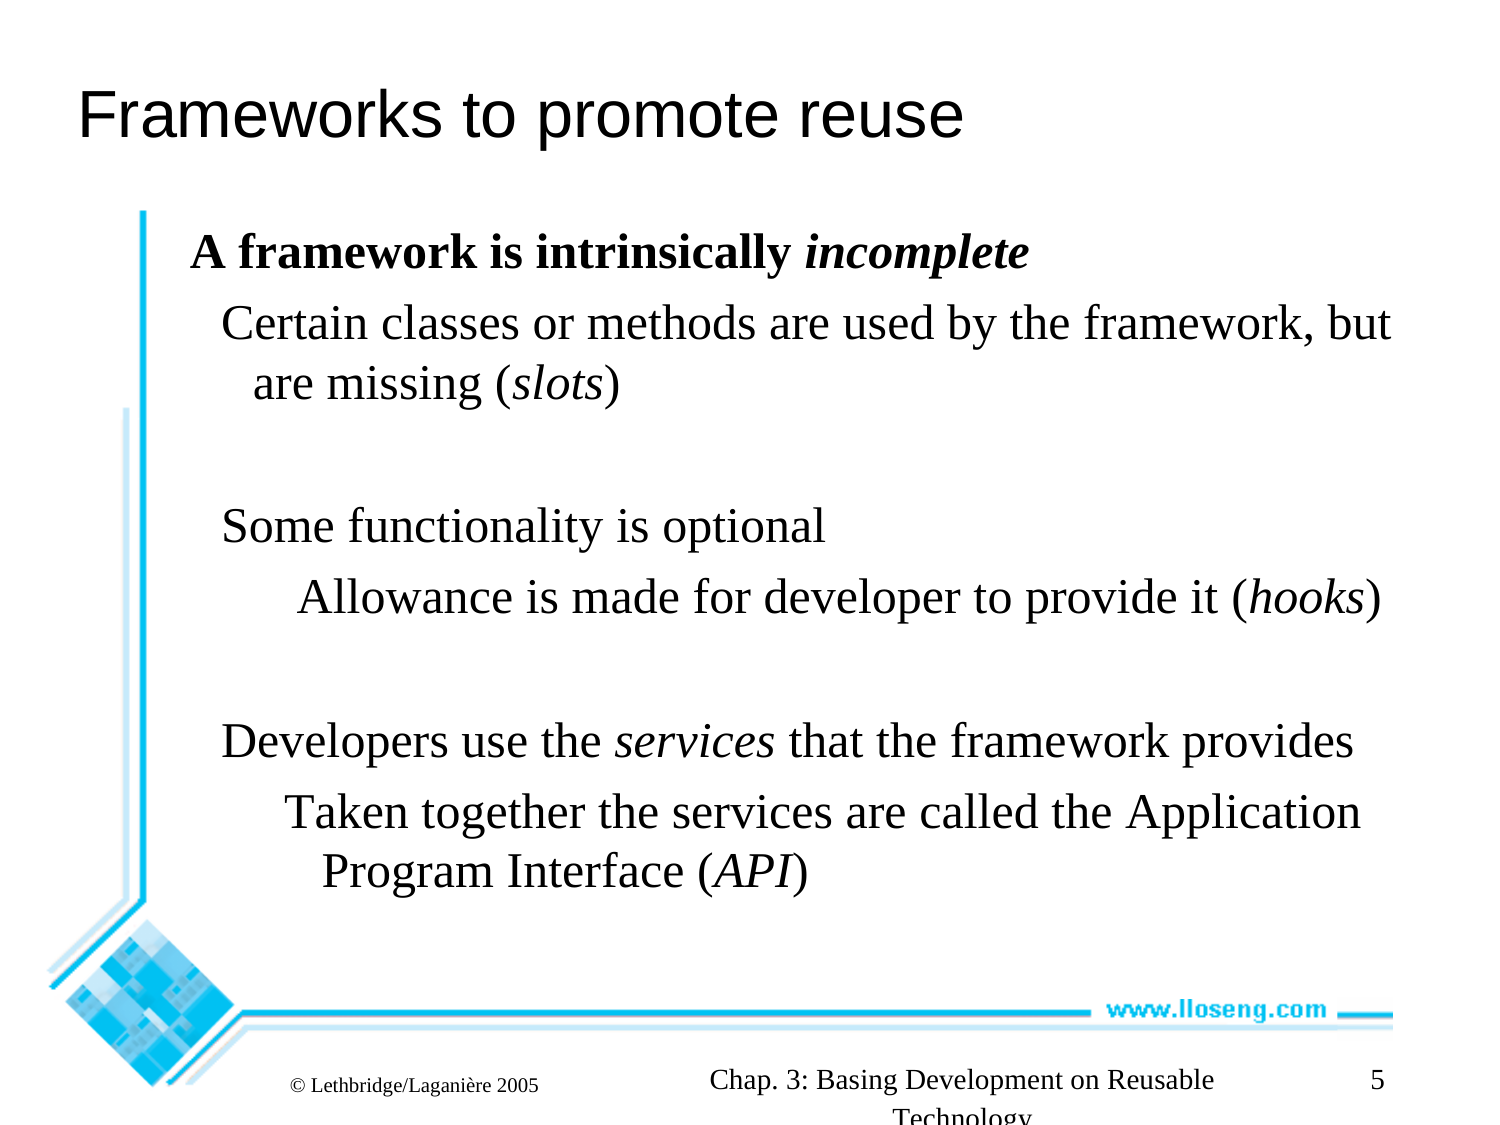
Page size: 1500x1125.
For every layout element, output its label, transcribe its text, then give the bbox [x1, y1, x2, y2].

picture [35, 199, 1363, 1089]
text_box © Lethbridge/Laganière 2005 [275, 1062, 601, 1125]
list A framework is intrinsically incomplete Certain classes or methods are used by the framework, but are missing (slots) Some functionality is optional Allowance is made for developer to provide it (hooks) Developers use the services that the framework provides Taken together the services are called the Application Program Interface (API) [174, 212, 1413, 1000]
title Frameworks to promote reuse [62, 37, 1413, 188]
text_box 15 [1325, 1050, 1401, 1125]
text_box Chap. 3: Basing Development on Reusable Technology [624, 1050, 1300, 1125]
